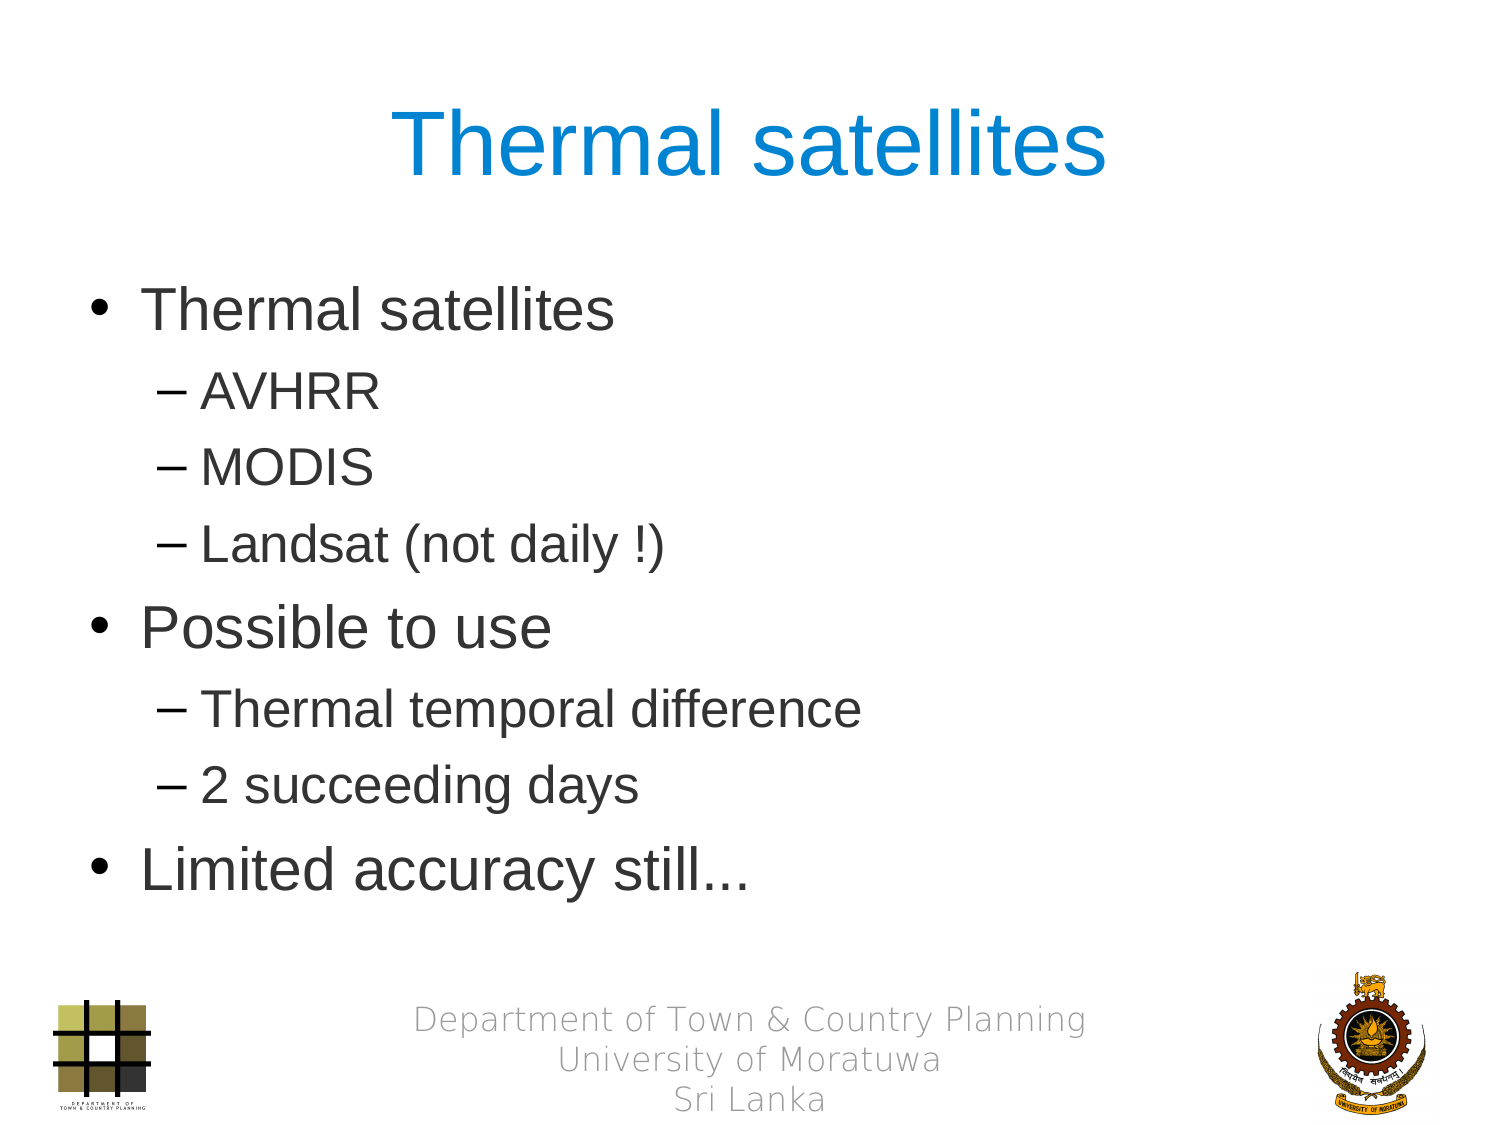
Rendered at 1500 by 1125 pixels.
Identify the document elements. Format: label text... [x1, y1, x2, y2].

list Thermal satellites AVHRR MODIS Landsat (not daily !) Possible to use Thermal temporal difference 2 succeeding days Limited accuracy still... [75, 262, 1426, 916]
picture [1312, 966, 1435, 1125]
picture [53, 1000, 151, 1110]
title Thermal satellites [75, 45, 1426, 233]
